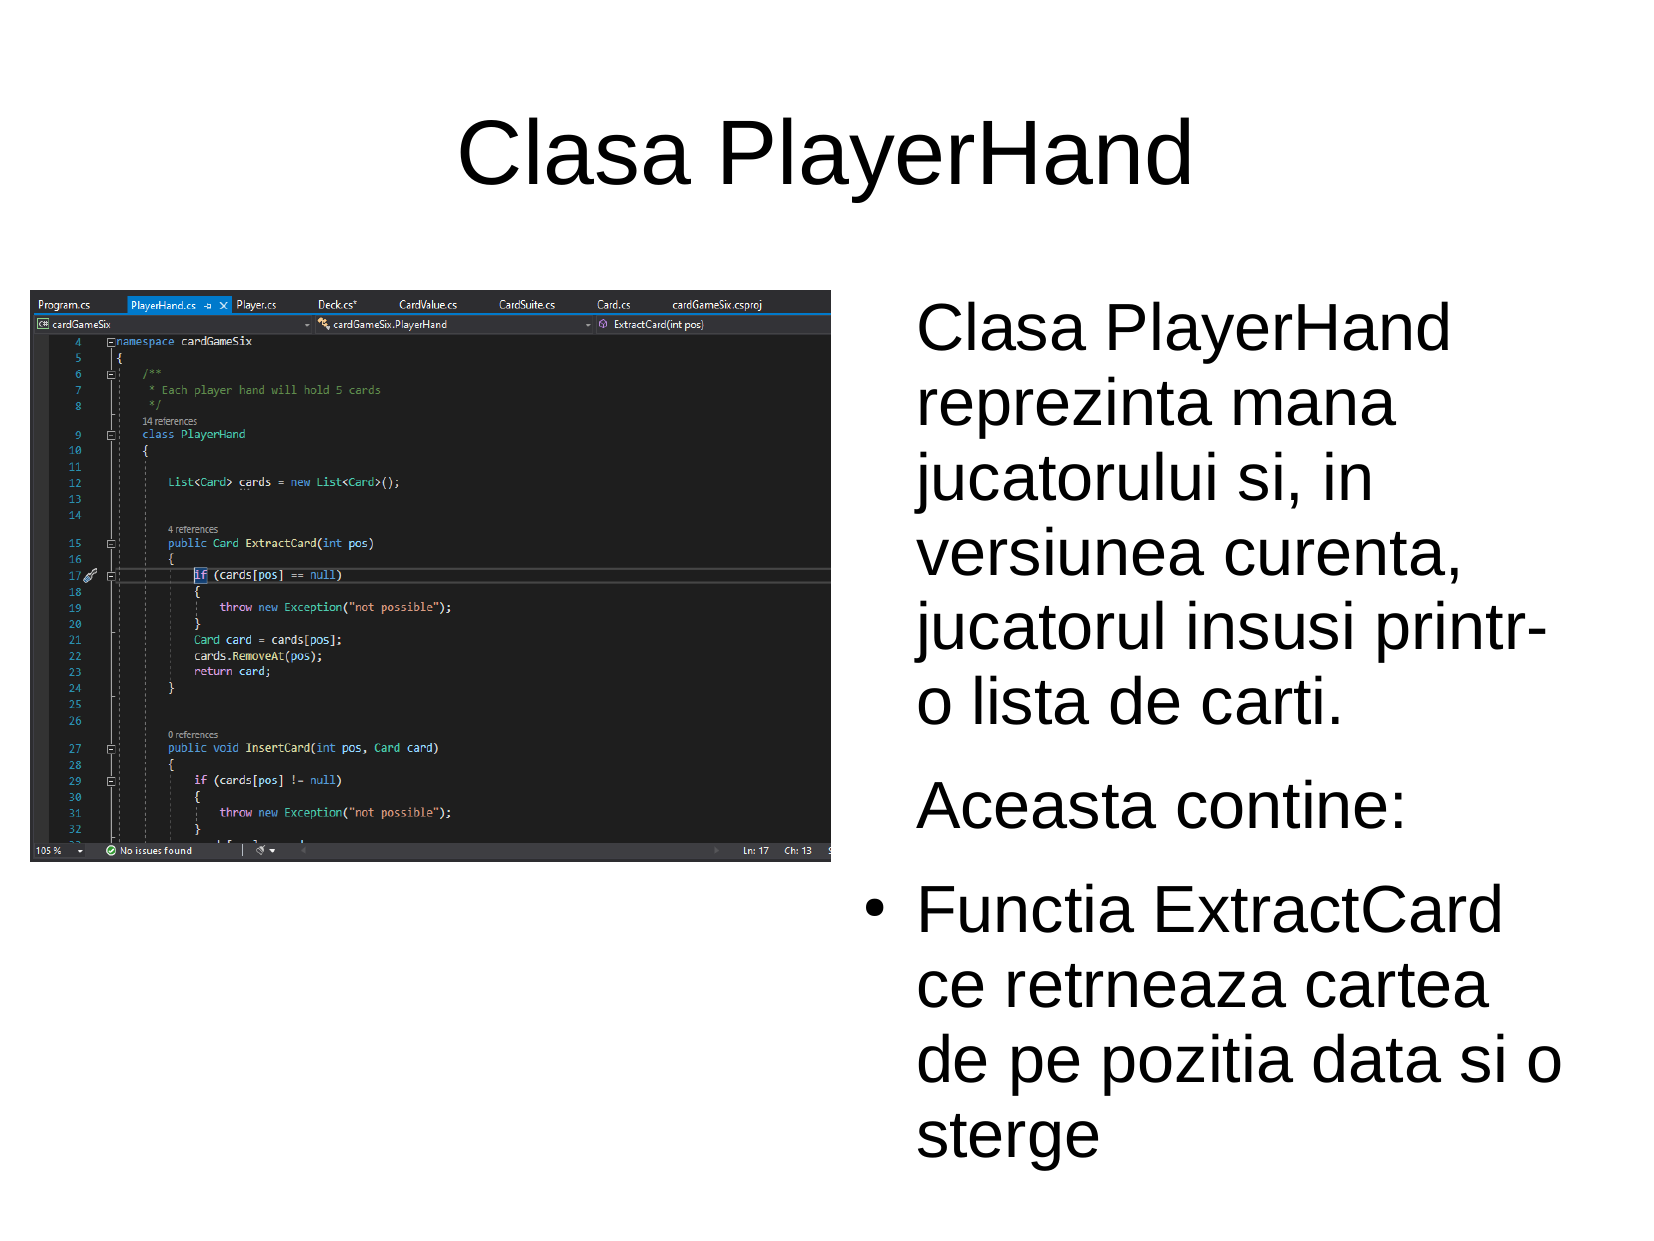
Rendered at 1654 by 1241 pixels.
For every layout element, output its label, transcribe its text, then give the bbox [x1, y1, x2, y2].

title Clasa PlayerHand [82, 49, 1571, 257]
list Clasa PlayerHand reprezinta mana jucatorului si, in versiunea curenta, jucatorul insusi printr-o lista de carti. Aceasta contine: Functia ExtractCard ce retrneaza cartea de pe pozitia data si o sterge [845, 290, 1572, 1172]
picture [30, 290, 831, 862]
